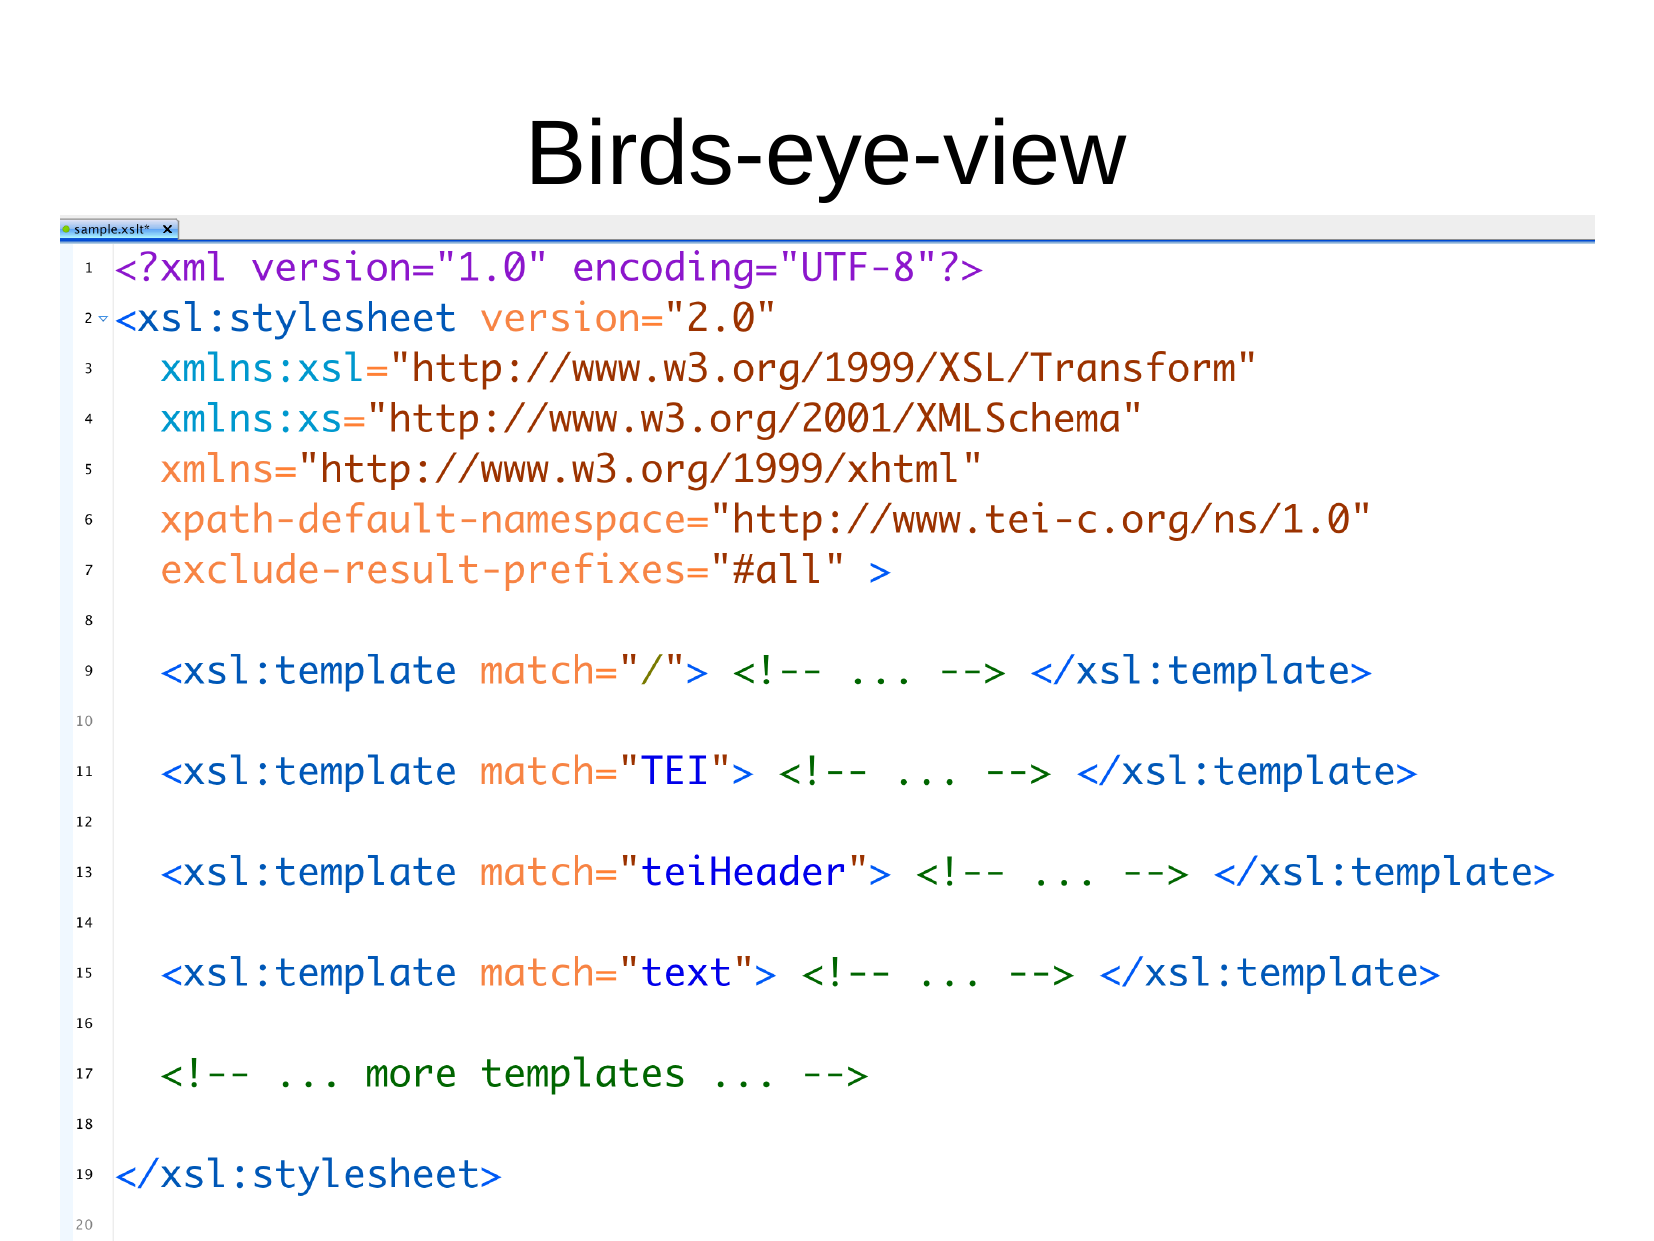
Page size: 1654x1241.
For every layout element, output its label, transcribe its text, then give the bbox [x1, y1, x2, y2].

title Birds-eye-view [82, 49, 1571, 215]
picture [60, 215, 1595, 1241]
